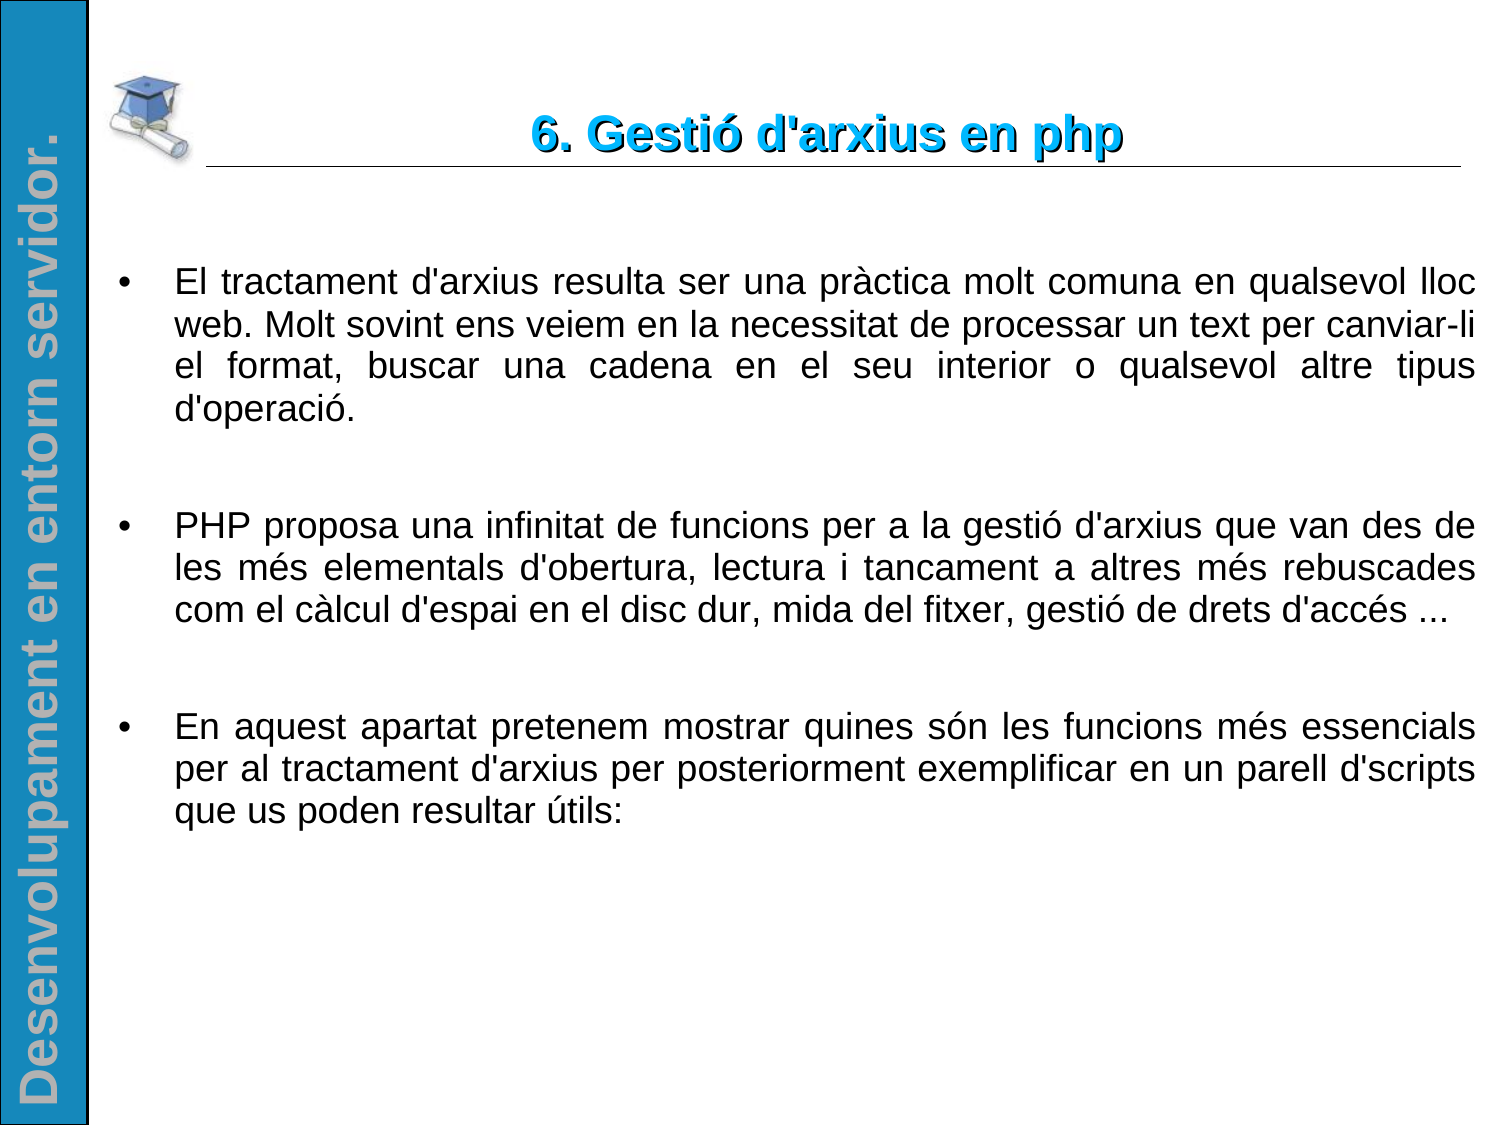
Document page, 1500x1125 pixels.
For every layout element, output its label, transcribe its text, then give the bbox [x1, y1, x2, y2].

title 6. Gestió d'arxius en php [206, 88, 1447, 178]
list El tractament d'arxius resulta ser una pràctica molt comuna en qualsevol lloc web. Molt sovint ens veiem en la necessitat de processar un text per canviar-li el format, buscar una cadena en el seu interior o qualsevol altre tipus d'operació. PHP proposa una infinitat de funcions per a la gestió d'arxius que van des de les més elementals d'obertura, lectura i tancament a altres més rebuscades com el càlcul d'espai en el disc dur, mida del fitxer, gestió de drets d'accés ... En aquest apartat pretenem mostrar quines són les funcions més essencials per al tractament d'arxius per posteriorment exemplificar en un parell d'scripts que us poden resultar útils: [118, 202, 1477, 1093]
picture [93, 61, 206, 174]
